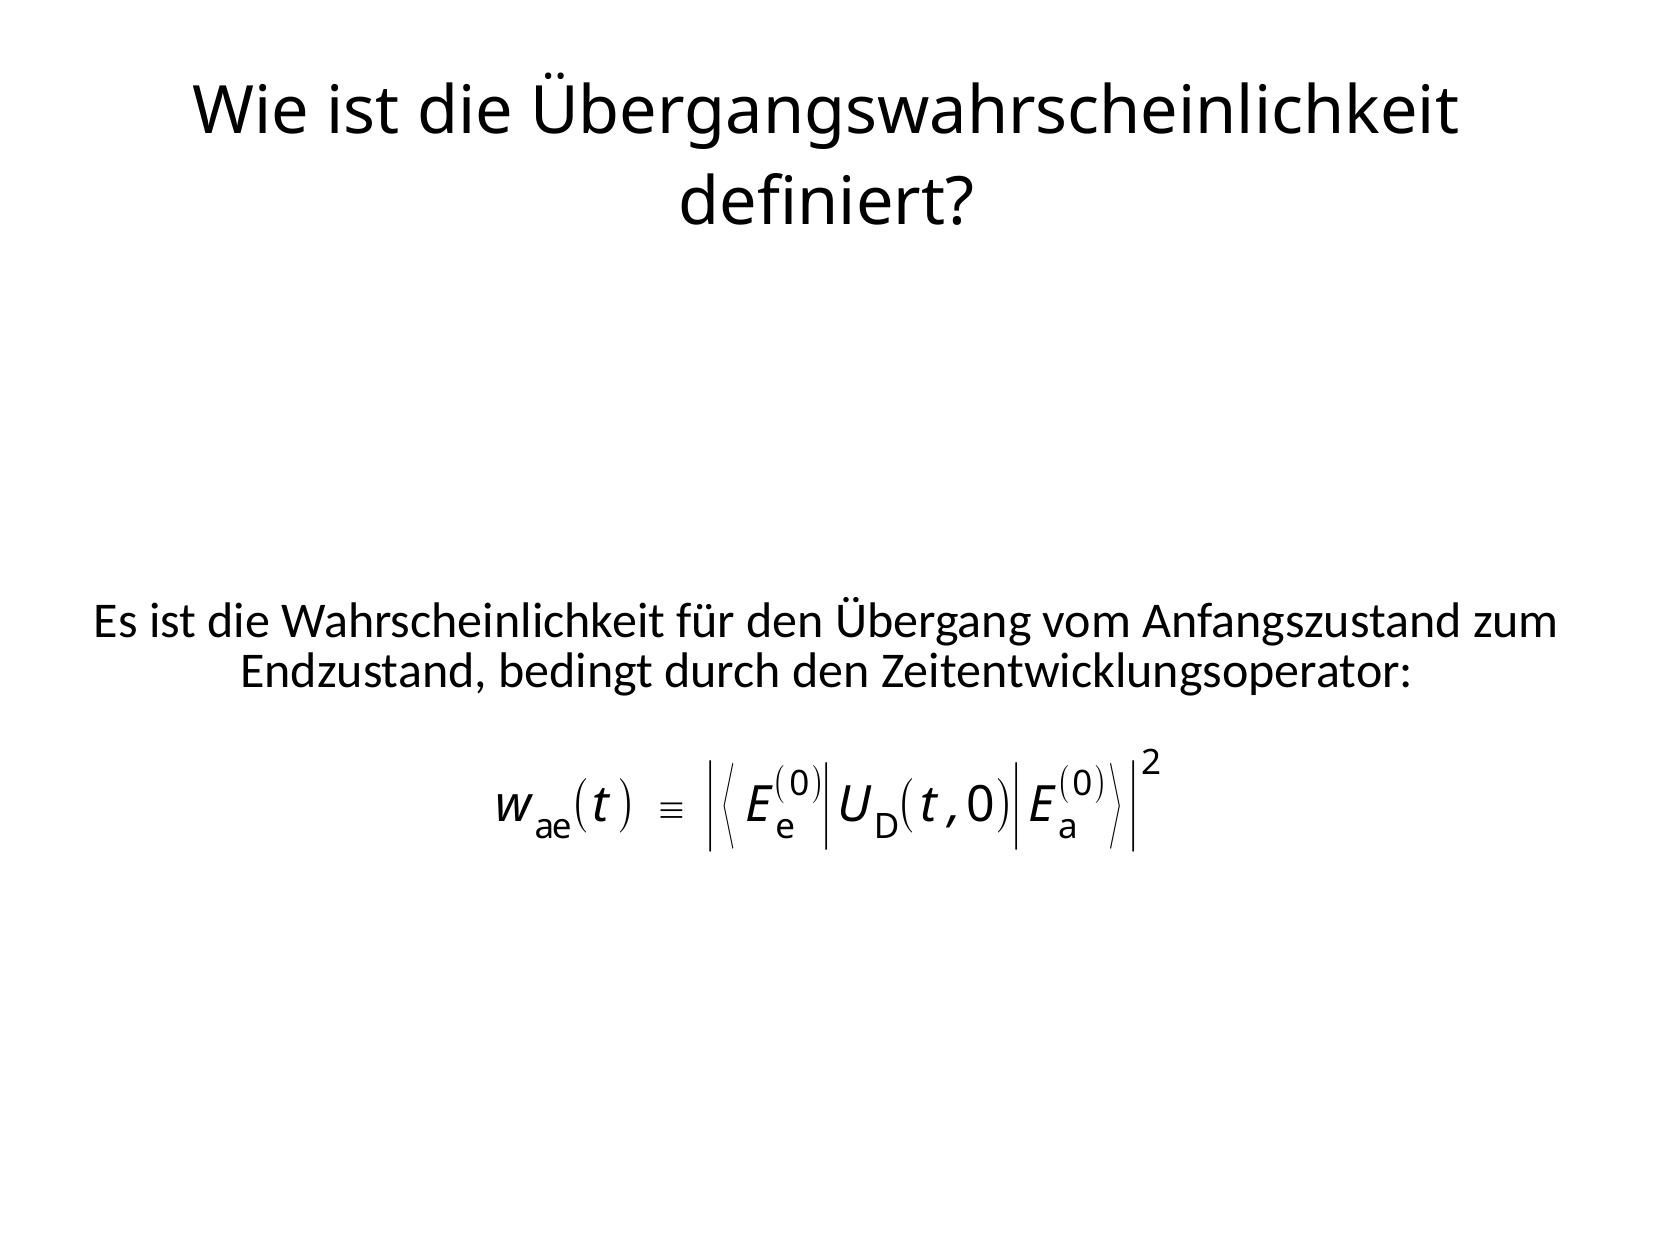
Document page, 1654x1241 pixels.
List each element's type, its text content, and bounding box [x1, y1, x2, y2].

subtitle Es ist die Wahrscheinlichkeit für den Übergang vom Anfangszustand zum Endzustand, bedingt durch den Zeitentwicklungsoperator: [82, 290, 1571, 1010]
chart [489, 741, 1165, 853]
title Wie ist die Übergangswahrscheinlichkeit definiert? [82, 49, 1571, 257]
